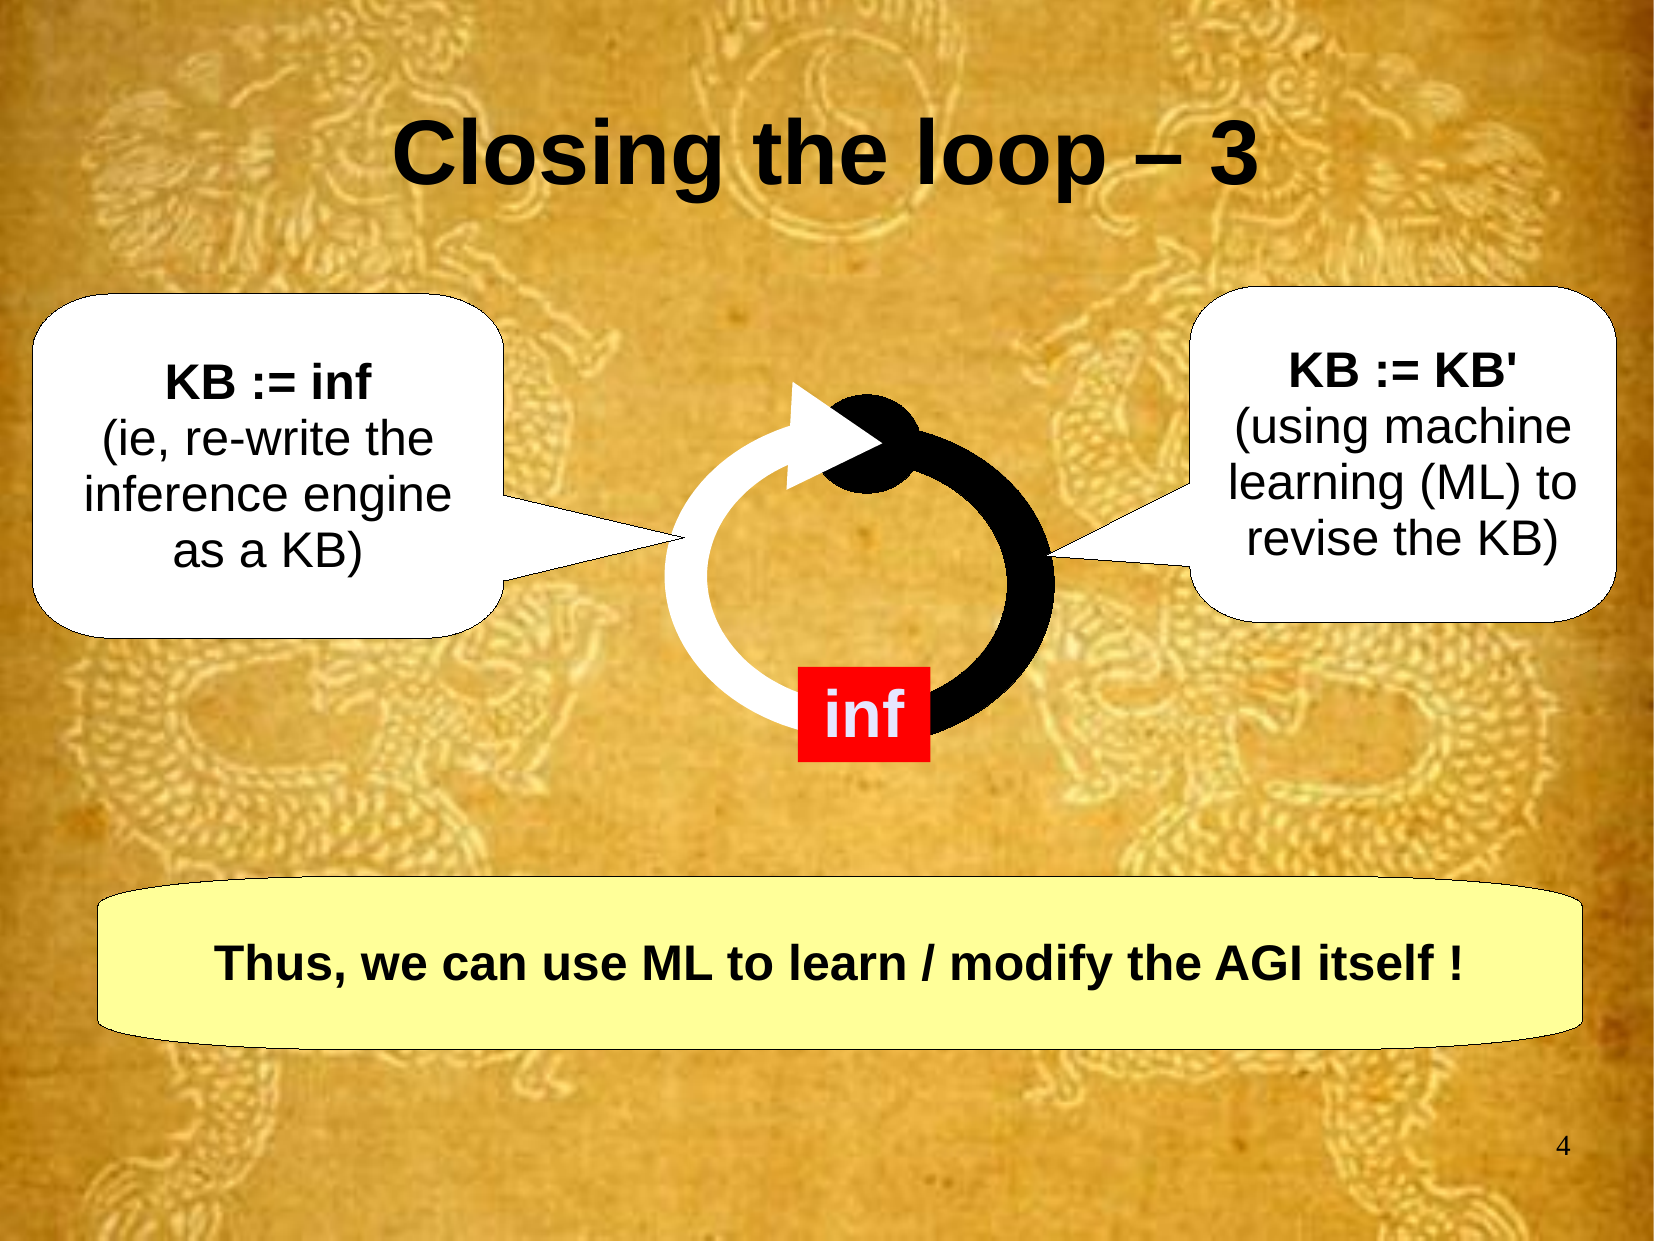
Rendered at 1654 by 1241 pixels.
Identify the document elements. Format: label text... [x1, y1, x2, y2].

text_box [664, 381, 1055, 735]
text_box KB := inf (ie, re-write the inference engine as a KB) [32, 293, 685, 639]
picture [0, 0, 1654, 1241]
text_box inf [797, 666, 931, 763]
text_box KB := KB' (using machine learning (ML) to revise the KB) [1044, 286, 1617, 623]
text_box Thus, we can use ML to learn / modify the AGI itself ! [97, 876, 1583, 1050]
title Closing the loop – 3 [82, 56, 1571, 250]
